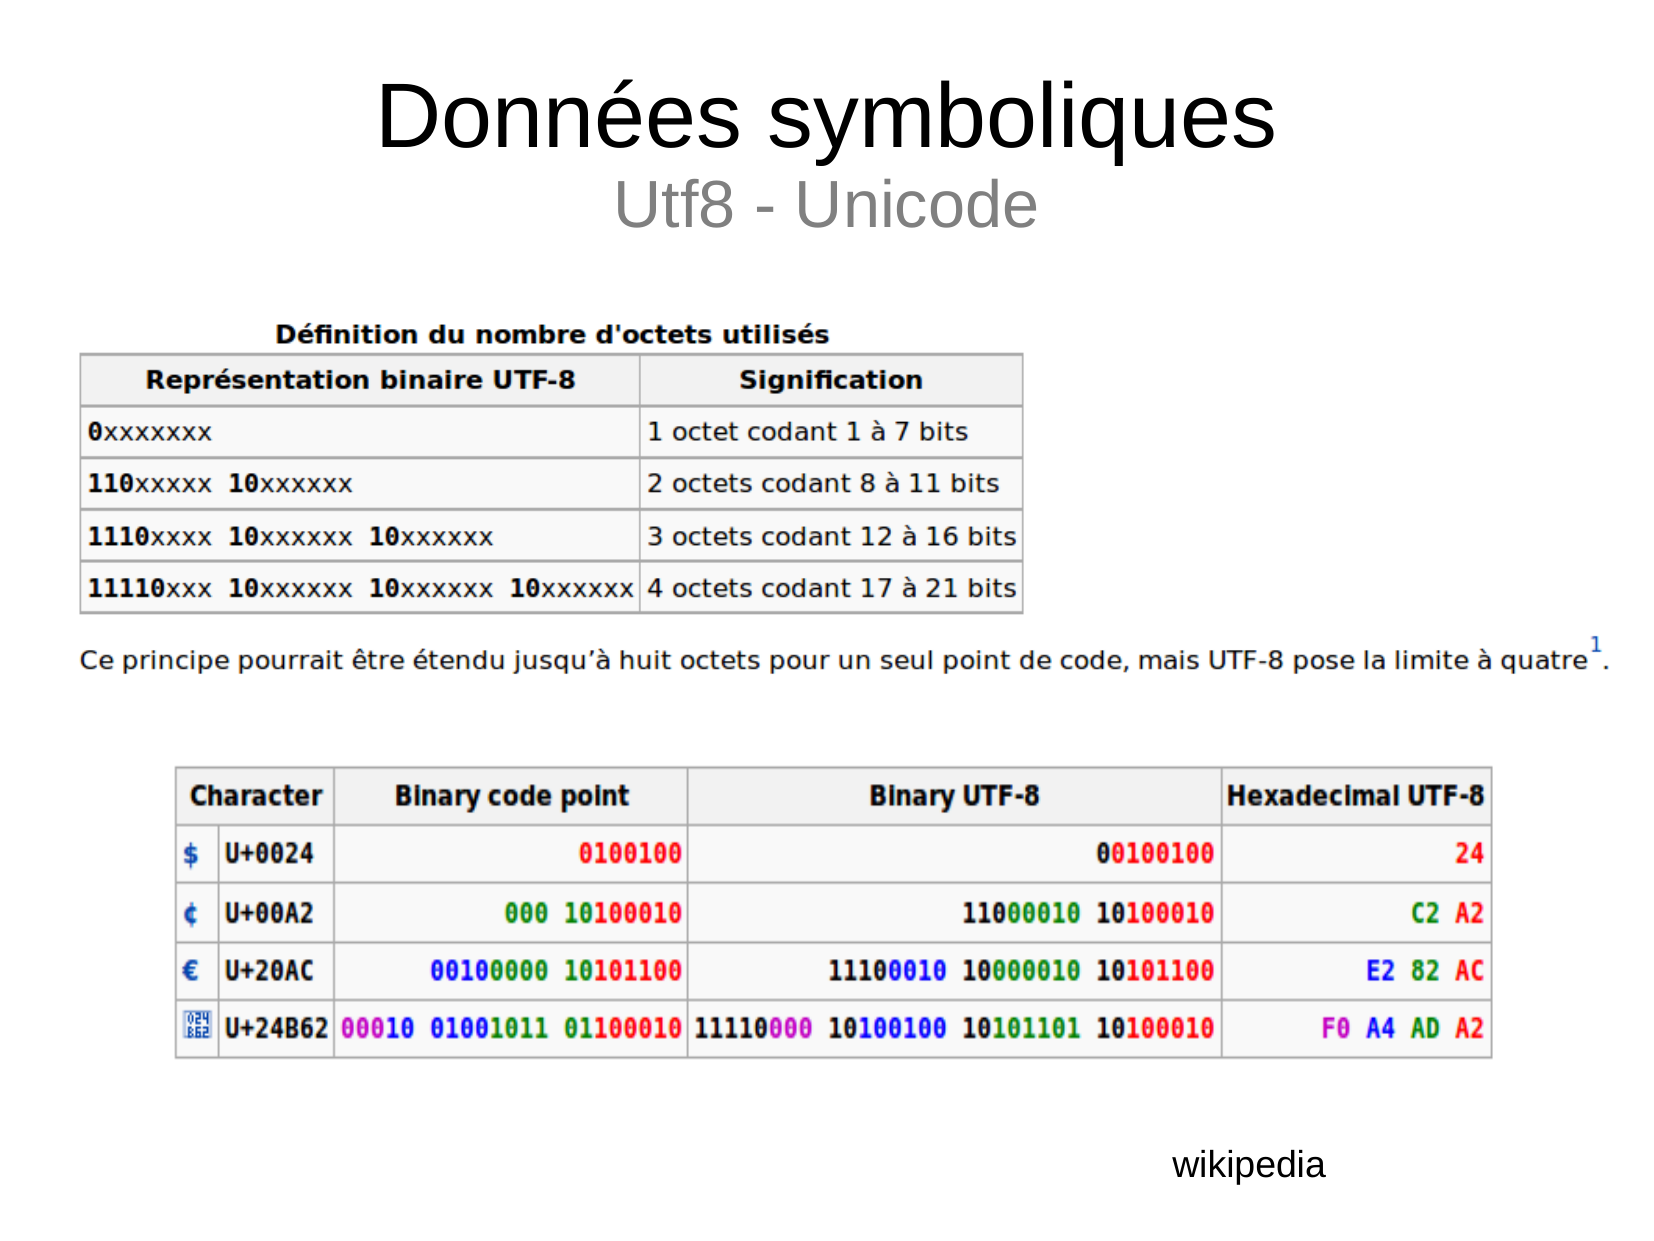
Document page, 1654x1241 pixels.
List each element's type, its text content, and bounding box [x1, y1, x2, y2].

title Données symboliques Utf8 - Unicode [82, 49, 1571, 257]
text_box wikipedia [1157, 1136, 1501, 1193]
picture [153, 744, 1560, 1087]
picture [47, 303, 1624, 686]
